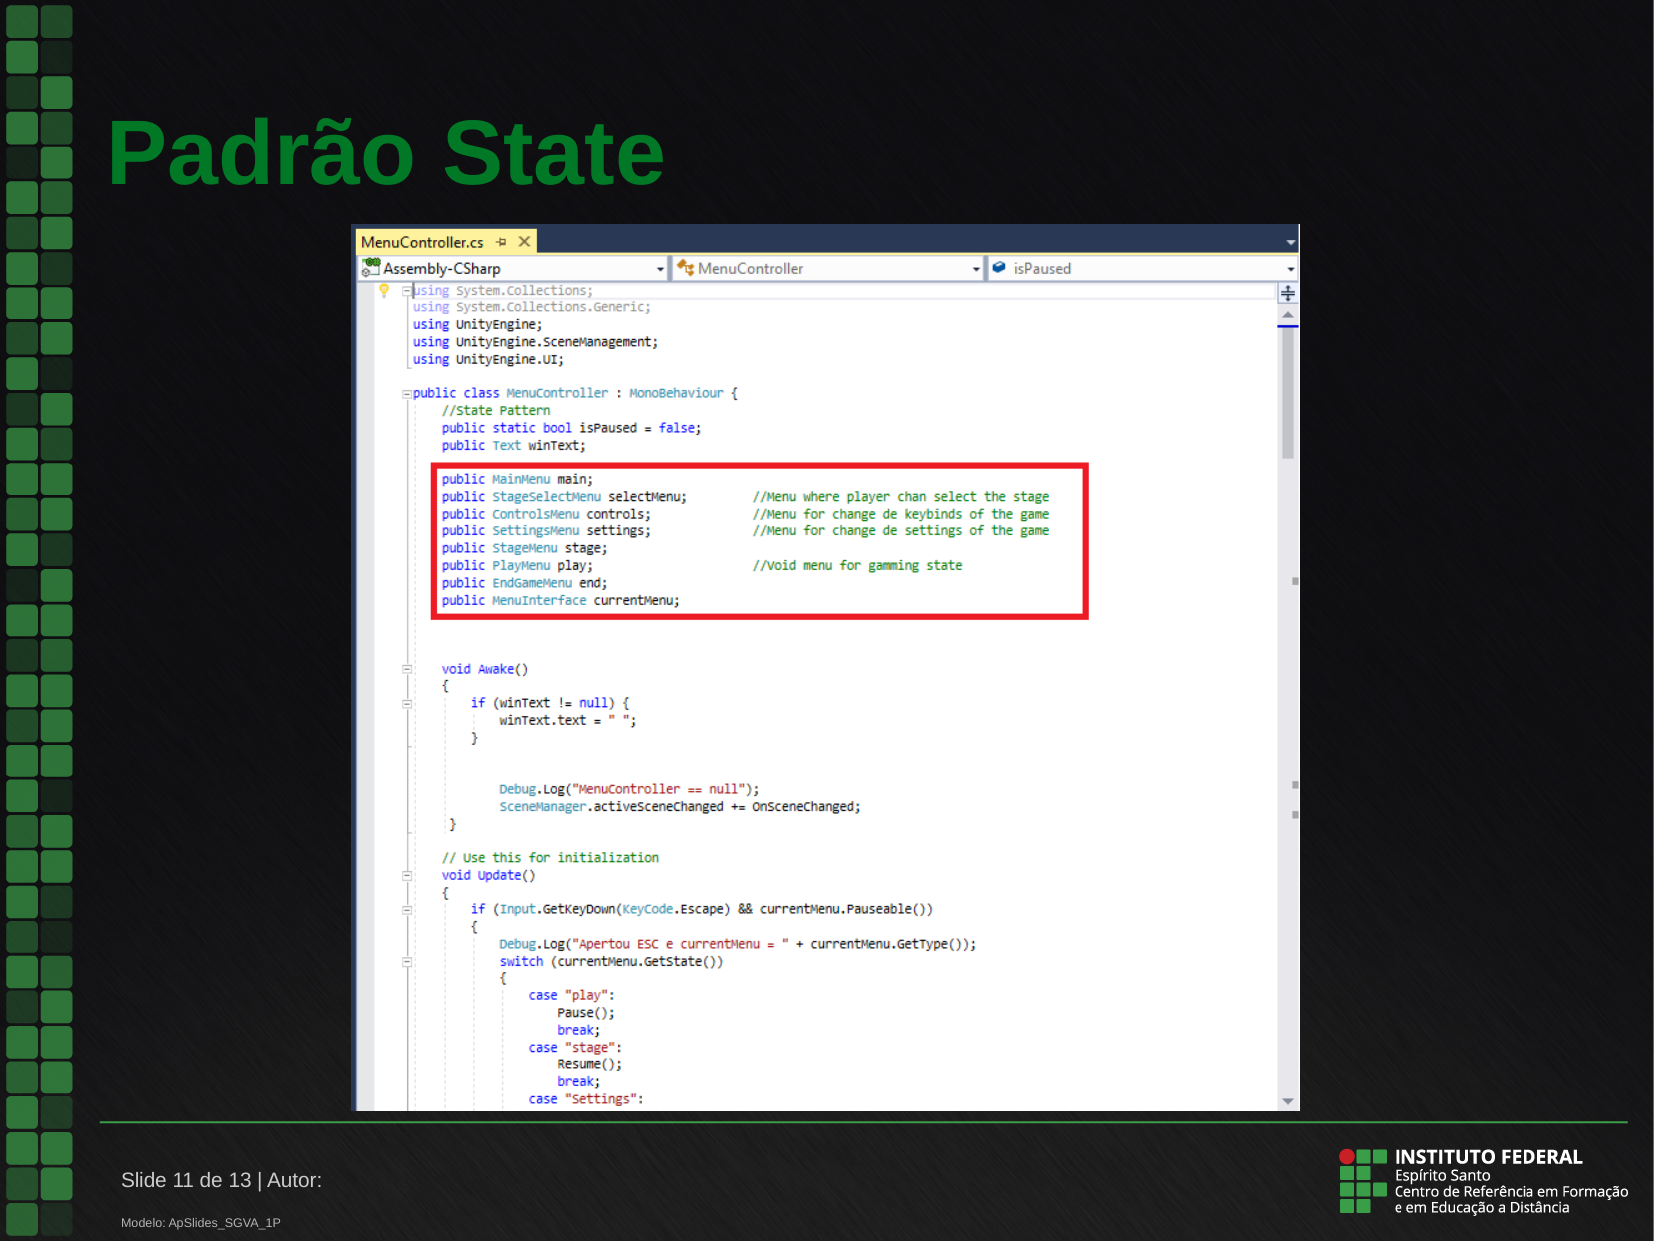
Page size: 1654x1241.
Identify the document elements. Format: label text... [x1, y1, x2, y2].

picture [0, 0, 1654, 1241]
title Padrão State [106, 49, 1571, 257]
